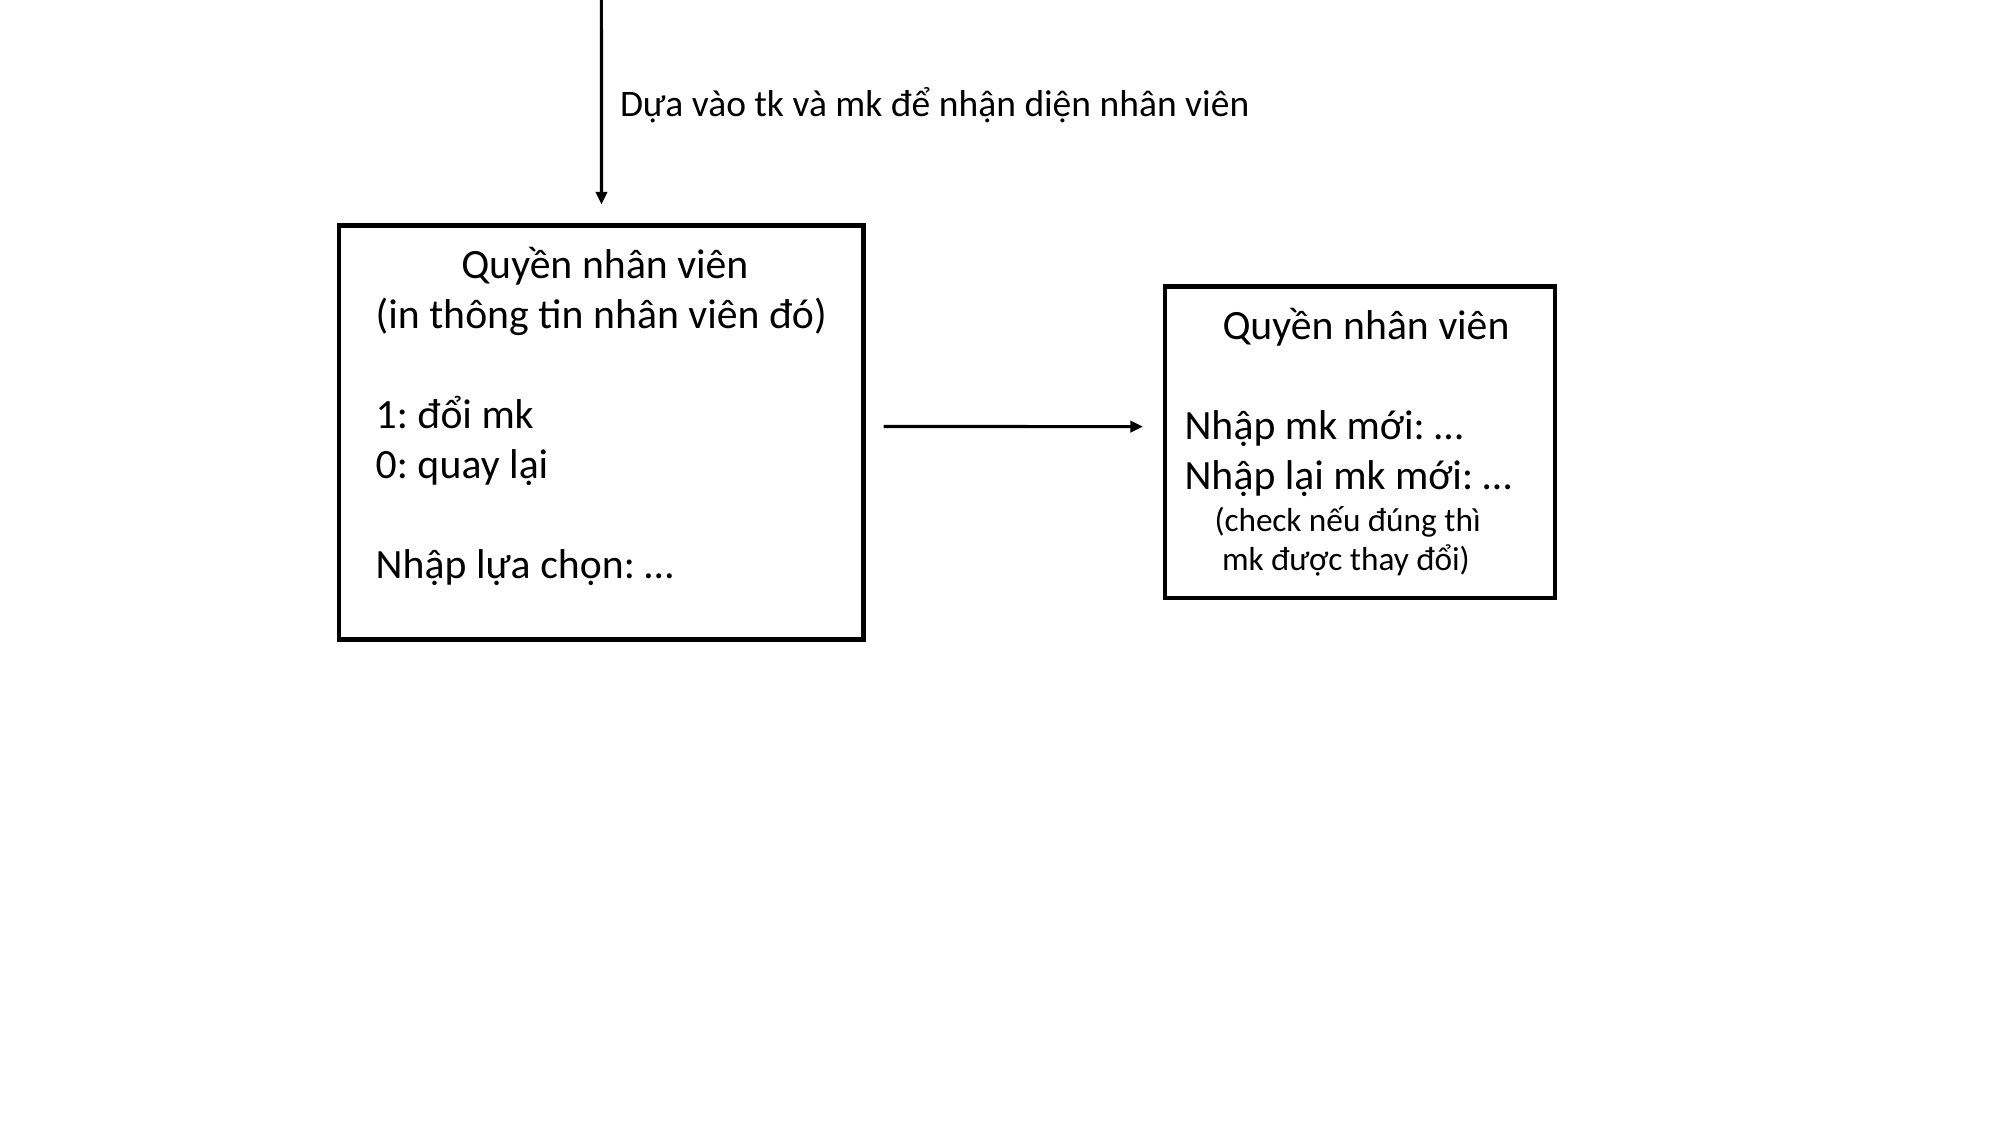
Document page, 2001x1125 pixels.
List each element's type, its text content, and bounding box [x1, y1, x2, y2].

text_box [339, 225, 864, 640]
text_box Quyền nhân viên Nhập mk mới: … Nhập lại mk mới: … (check nếu đúng thì mk được thay đổi) [1169, 290, 1527, 630]
text_box Dựa vào tk và mk để nhận diện nhân viên [605, 71, 1265, 132]
text_box [1164, 286, 1556, 598]
text_box Quyền nhân viên (in thông tin nhân viên đó) 1: đổi mk 0: quay lại Nhập lựa chọn: … [360, 229, 843, 690]
